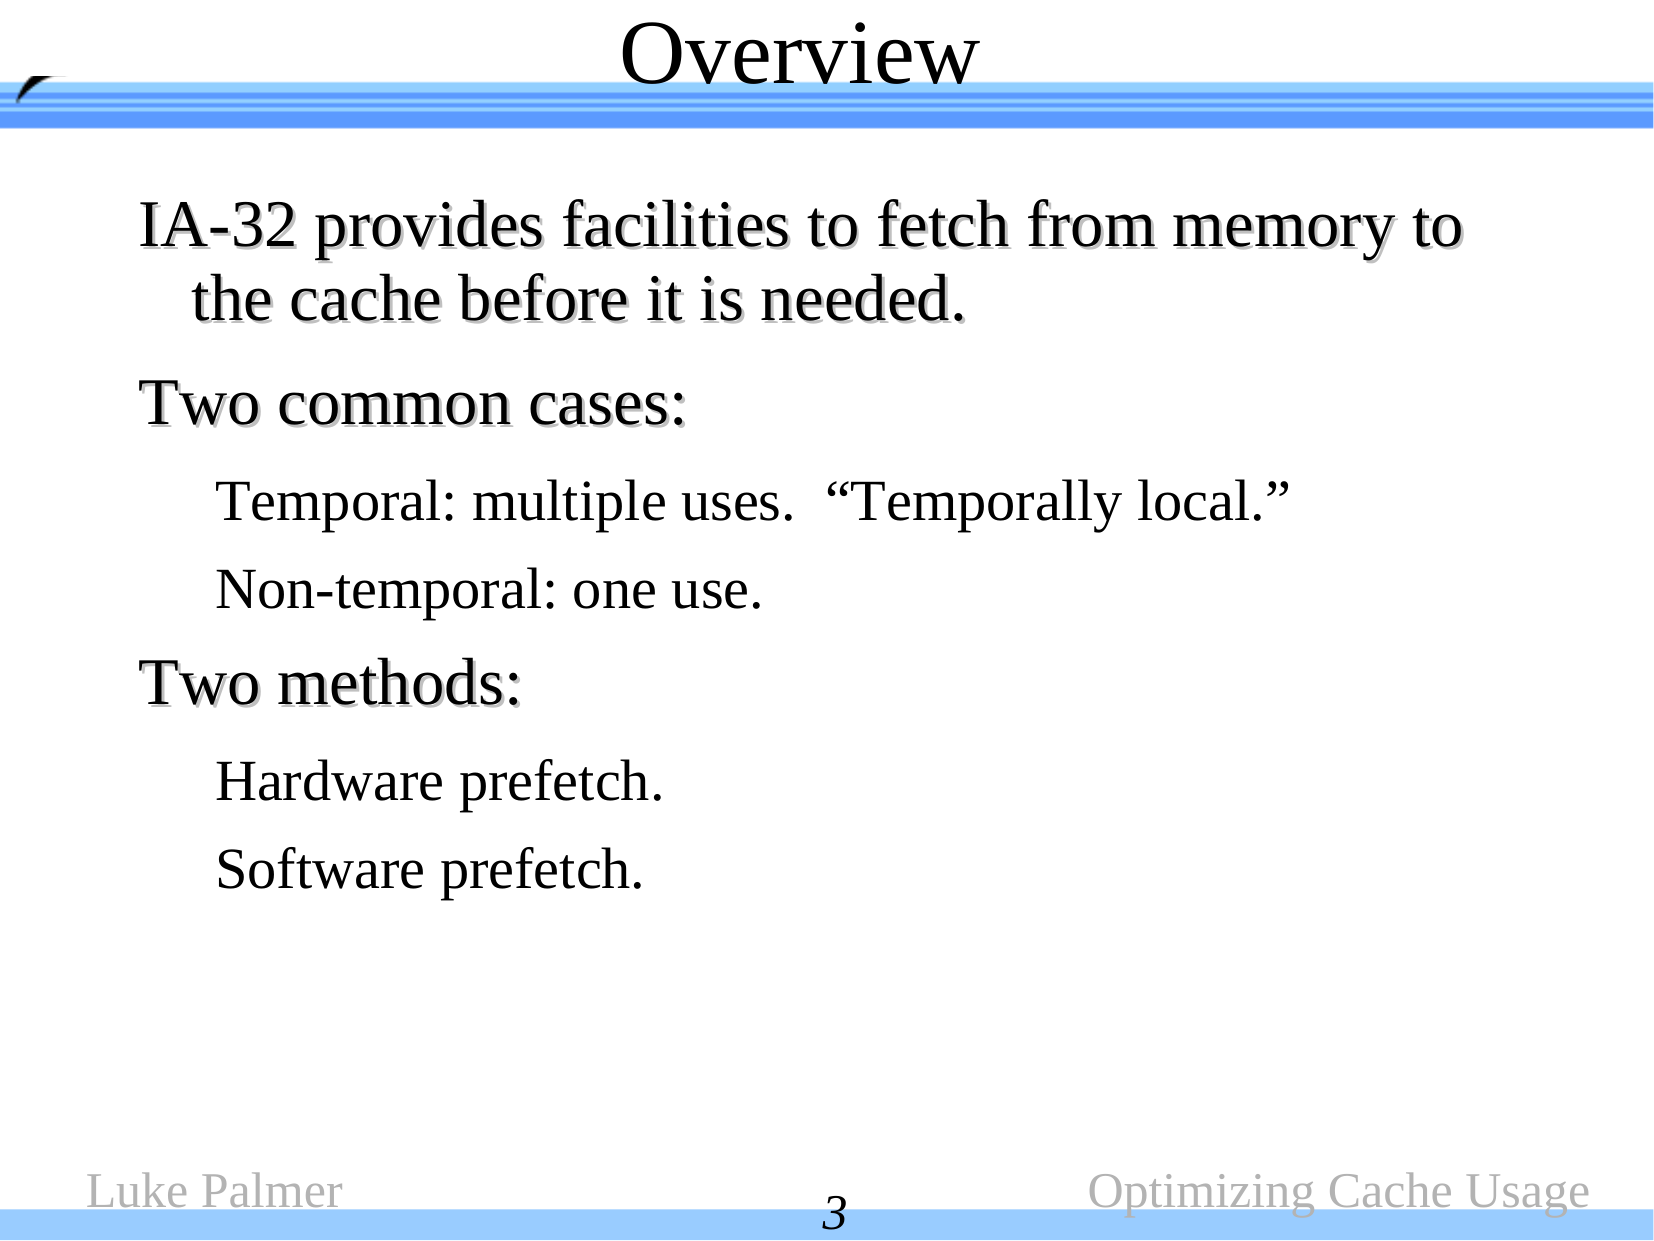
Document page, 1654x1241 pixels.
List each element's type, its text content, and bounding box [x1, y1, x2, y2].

list IA-32 provides facilities to fetch from memory to the cache before it is needed. Two common cases: Temporal: multiple uses. “Temporally local.” Non-temporal: one use. Two methods: Hardware prefetch. Software prefetch. [120, 187, 1533, 1195]
title Overview [94, 0, 1507, 107]
picture [0, 0, 1654, 133]
